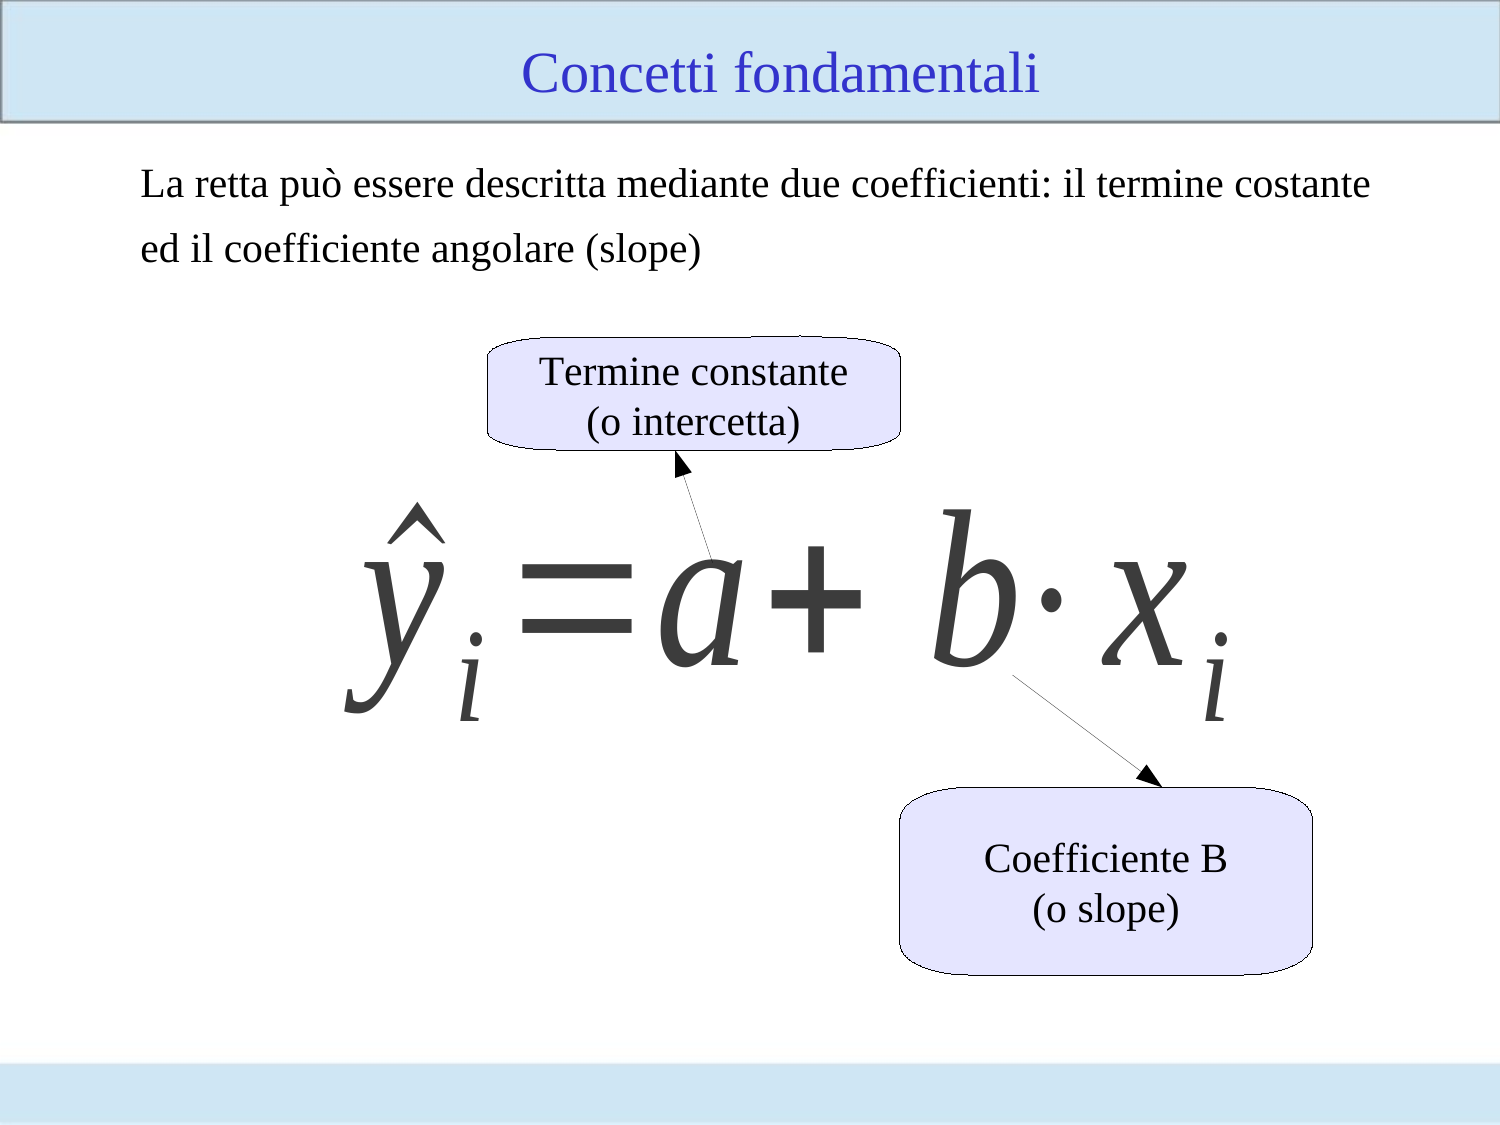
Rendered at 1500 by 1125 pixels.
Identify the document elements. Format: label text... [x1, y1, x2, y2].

picture [0, 0, 1500, 1125]
text_box Coefficiente B (o slope) [899, 787, 1313, 976]
text_box La retta può essere descritta mediante due coefficienti: il termine costante ed il coefficiente angolare (slope) [125, 132, 1414, 279]
text_box Termine constante (o intercetta) [487, 335, 901, 451]
chart [289, 469, 1276, 751]
title Concetti fondamentali [249, 24, 1313, 113]
